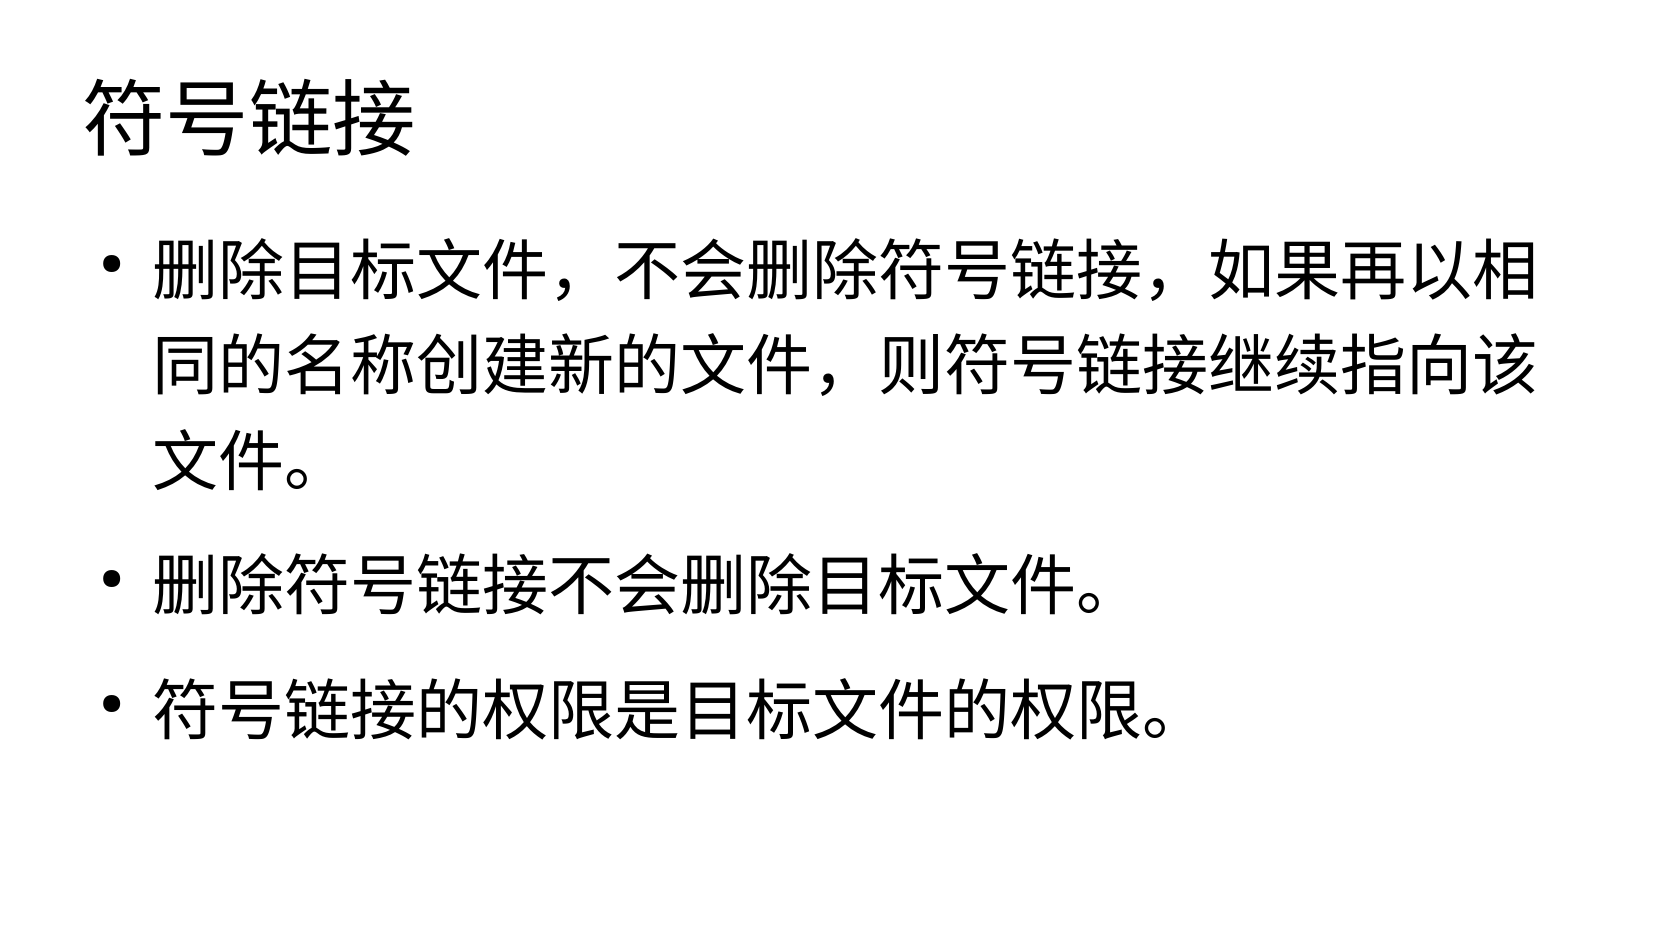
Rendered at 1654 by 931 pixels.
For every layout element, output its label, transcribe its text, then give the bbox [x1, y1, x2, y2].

list 删除目标文件，不会删除符号链接，如果再以相同的名称创建新的文件，则符号链接继续指向该文件。 删除符号链接不会删除目标文件。 符号链接的权限是目标文件的权限。 [82, 217, 1571, 758]
title 符号链接 [82, 37, 1571, 189]
